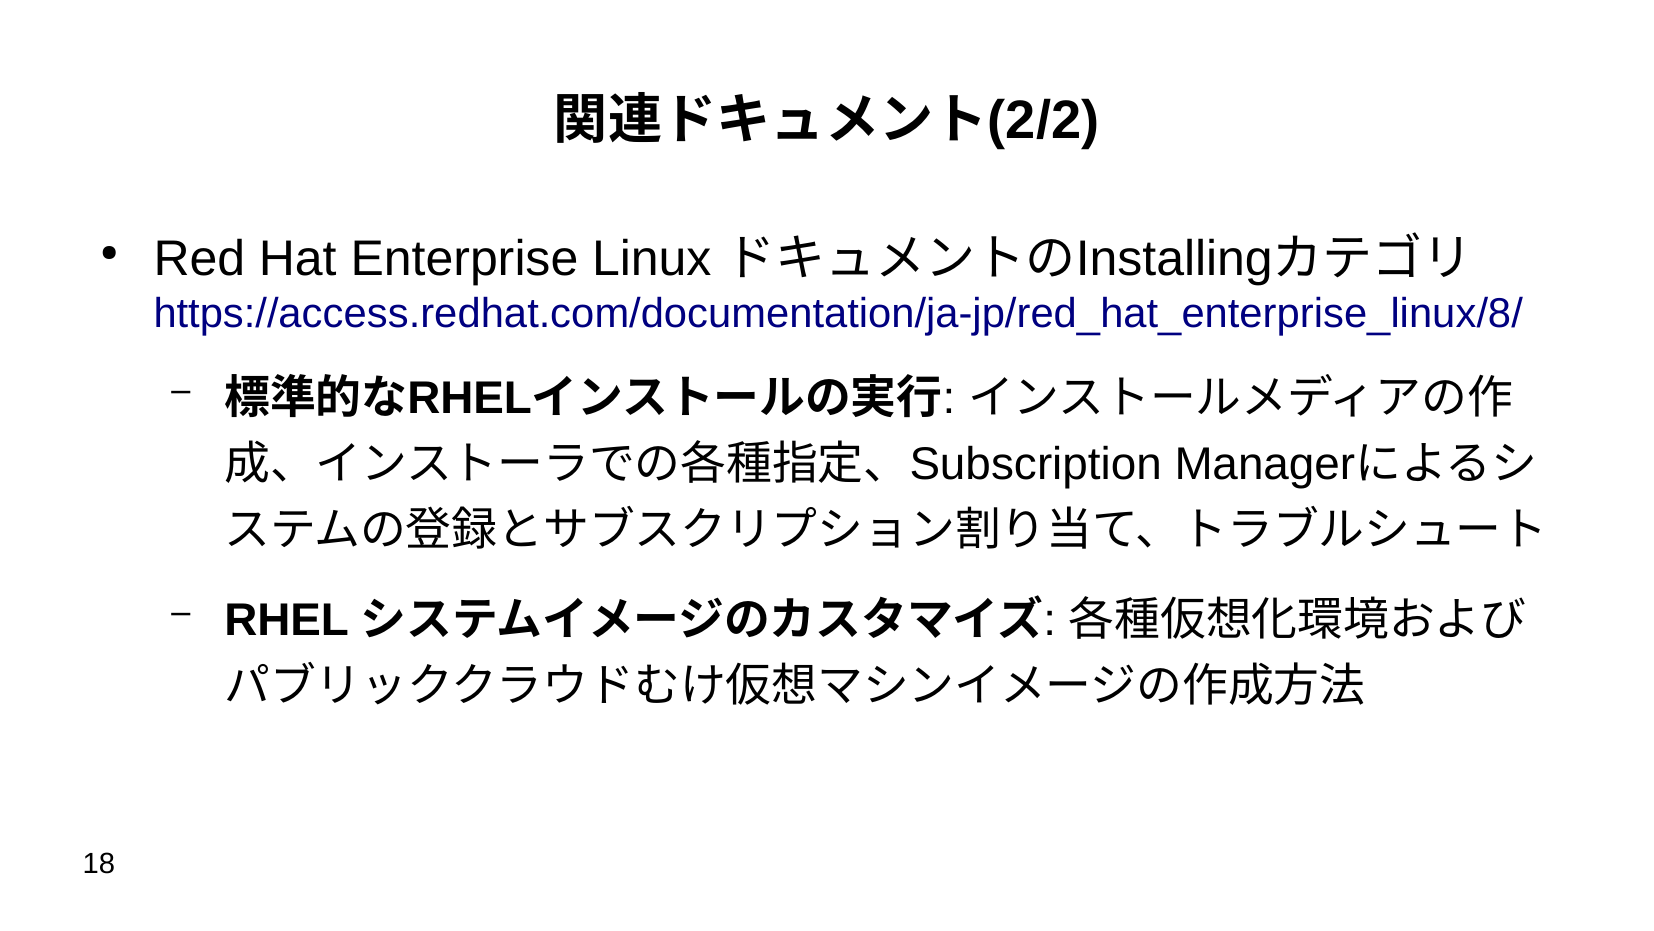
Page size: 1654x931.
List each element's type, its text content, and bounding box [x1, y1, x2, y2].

title 関連ドキュメント(2/2) [82, 37, 1571, 193]
list Red Hat Enterprise Linux ドキュメントのInstallingカテゴリhttps://access.redhat.com/documentation/ja-jp/red_hat_enterprise_linux/8/ 標準的なRHELインストールの実行: インストールメディアの作成、インストーラでの各種指定、Subscription Managerによるシステムの登録とサブスクリプション割り当て、トラブルシュート RHEL システムイメージのカスタマイズ: 各種仮想化環境およびパブリッククラウドむけ仮想マシンイメージの作成方法 [82, 217, 1551, 827]
